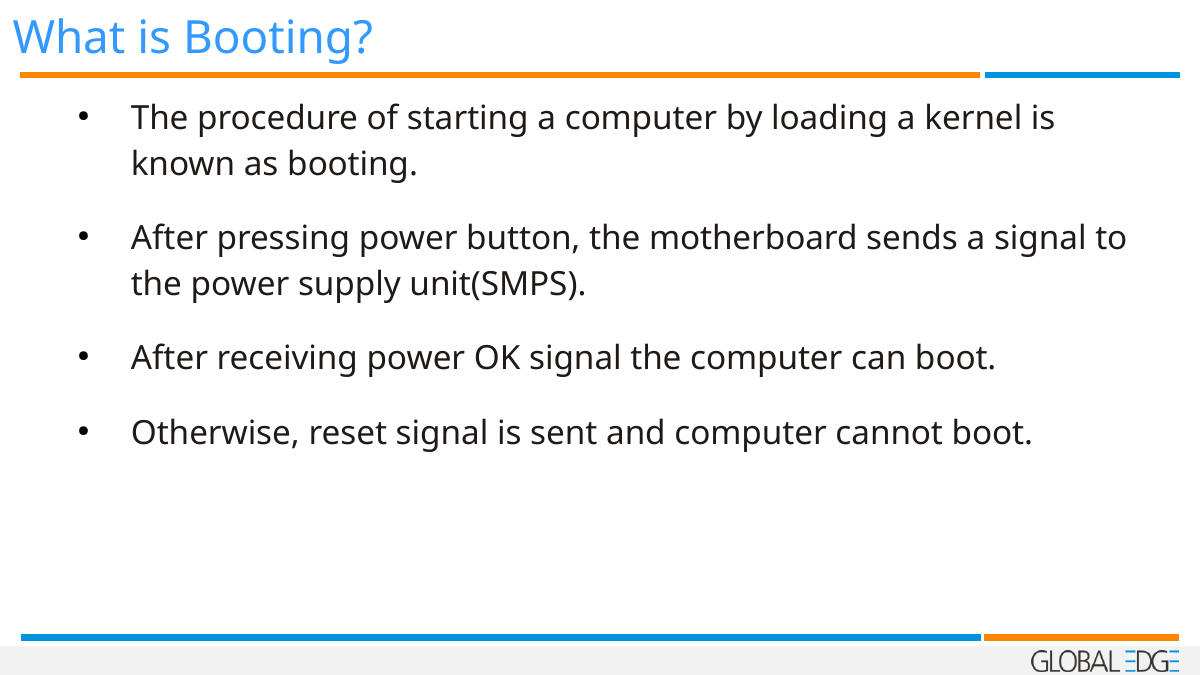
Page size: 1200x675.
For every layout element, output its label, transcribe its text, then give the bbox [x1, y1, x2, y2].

title What is Booting? [12, 9, 1088, 64]
list The procedure of starting a computer by loading a kernel is known as booting. After pressing power button, the motherboard sends a signal to the power supply unit(SMPS). After receiving power OK signal the computer can boot. Otherwise, reset signal is sent and computer cannot boot. [60, 94, 1140, 615]
picture [1031, 650, 1179, 672]
